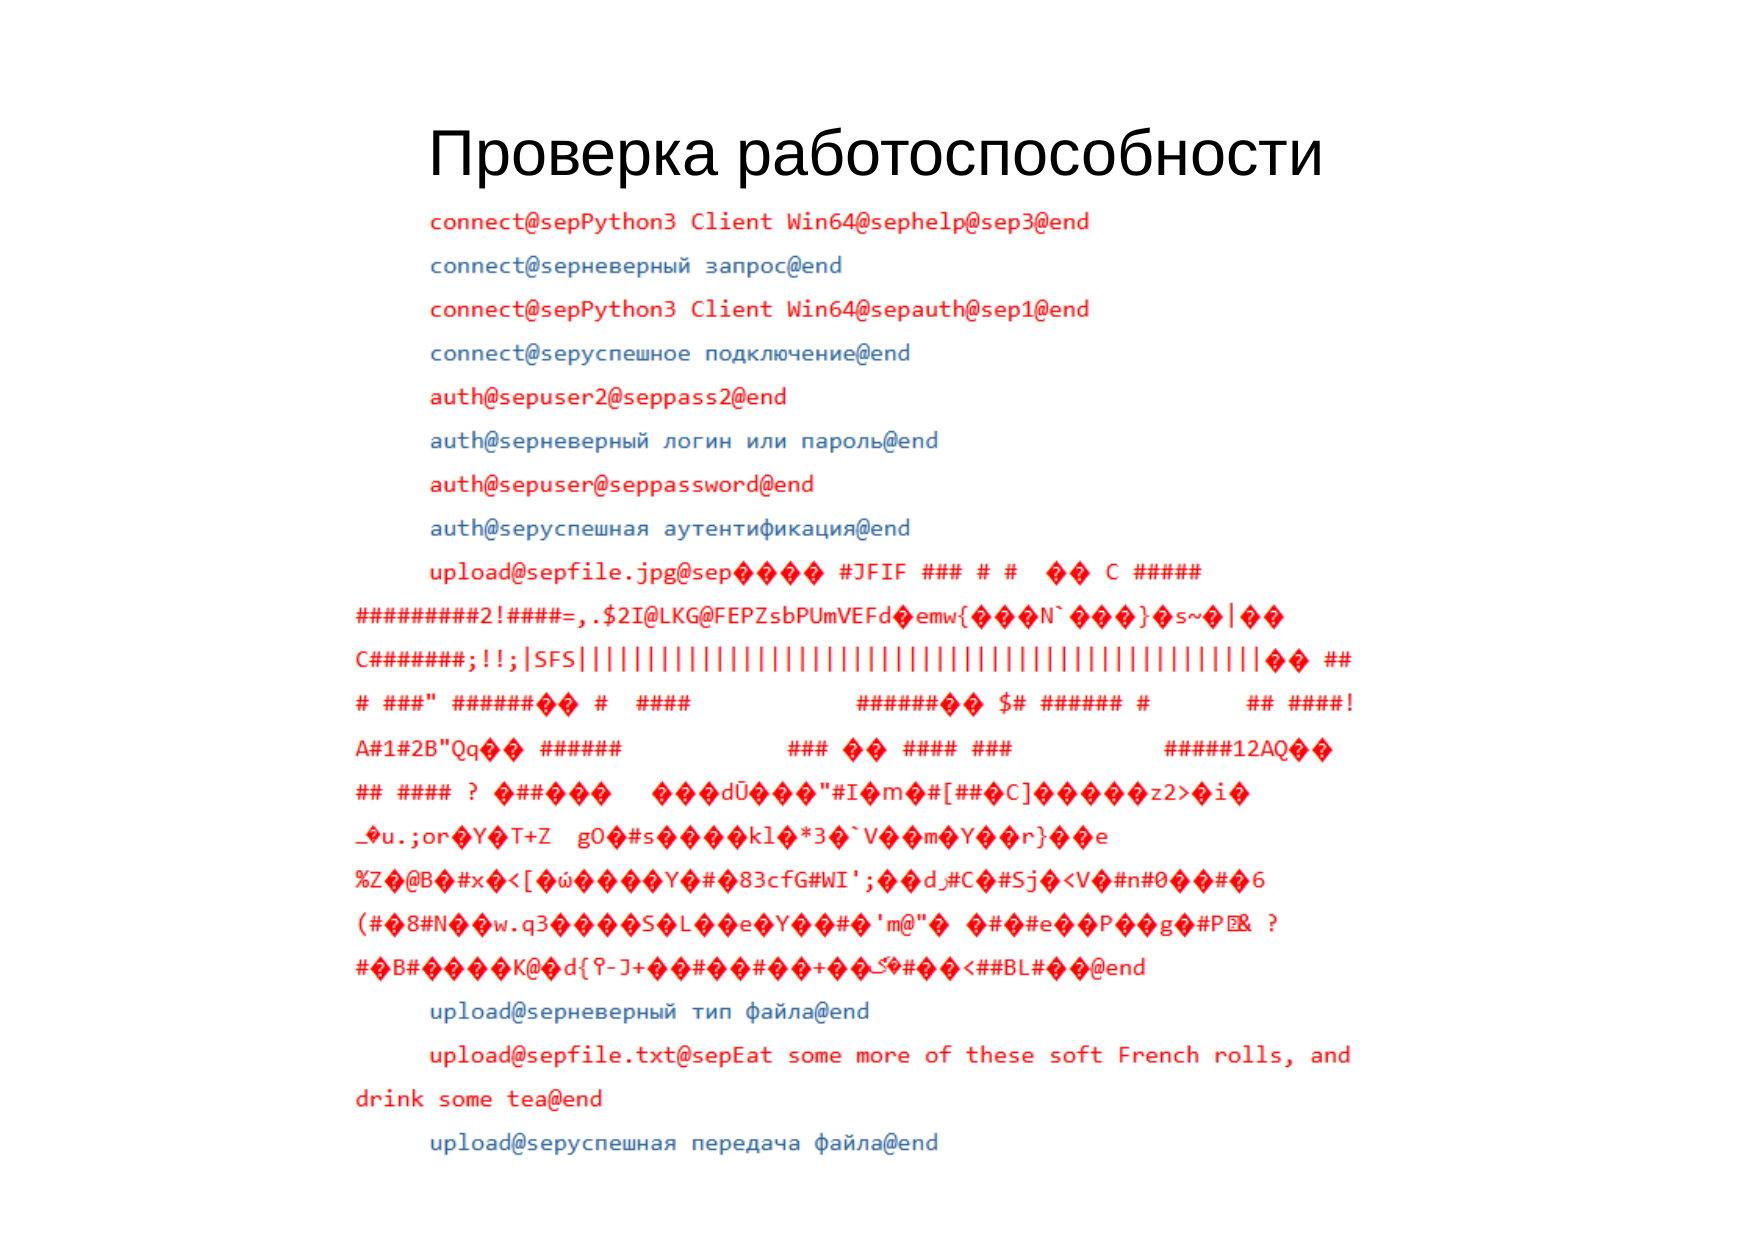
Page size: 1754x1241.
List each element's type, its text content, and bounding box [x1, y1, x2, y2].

picture [349, 206, 1405, 1177]
title Проверка работоспособности [87, 49, 1667, 257]
